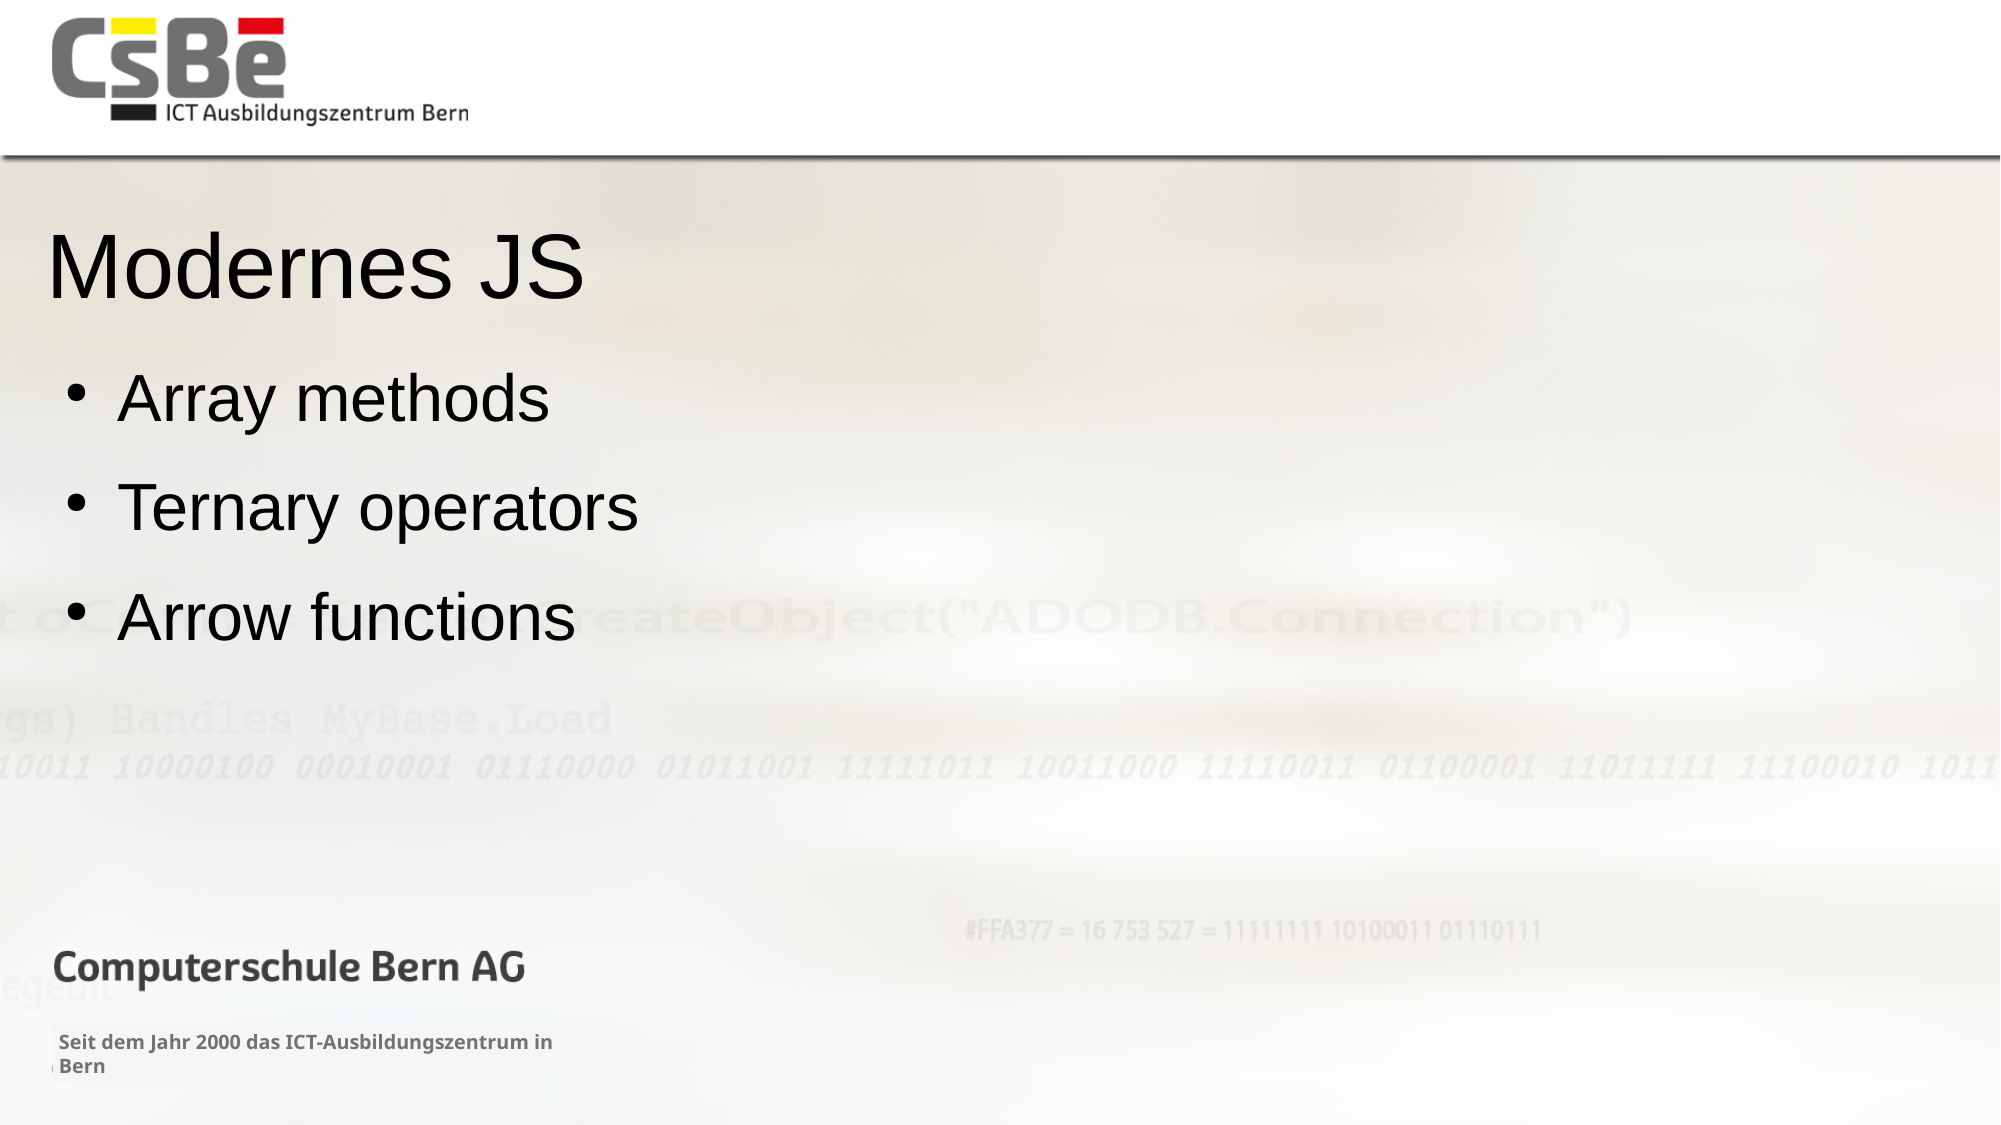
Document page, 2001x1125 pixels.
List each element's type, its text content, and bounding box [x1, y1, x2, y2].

picture [0, 0, 2001, 1125]
list Array methods Ternary operators Arrow functions [46, 355, 1920, 886]
list Modernes JS [46, 206, 1920, 355]
